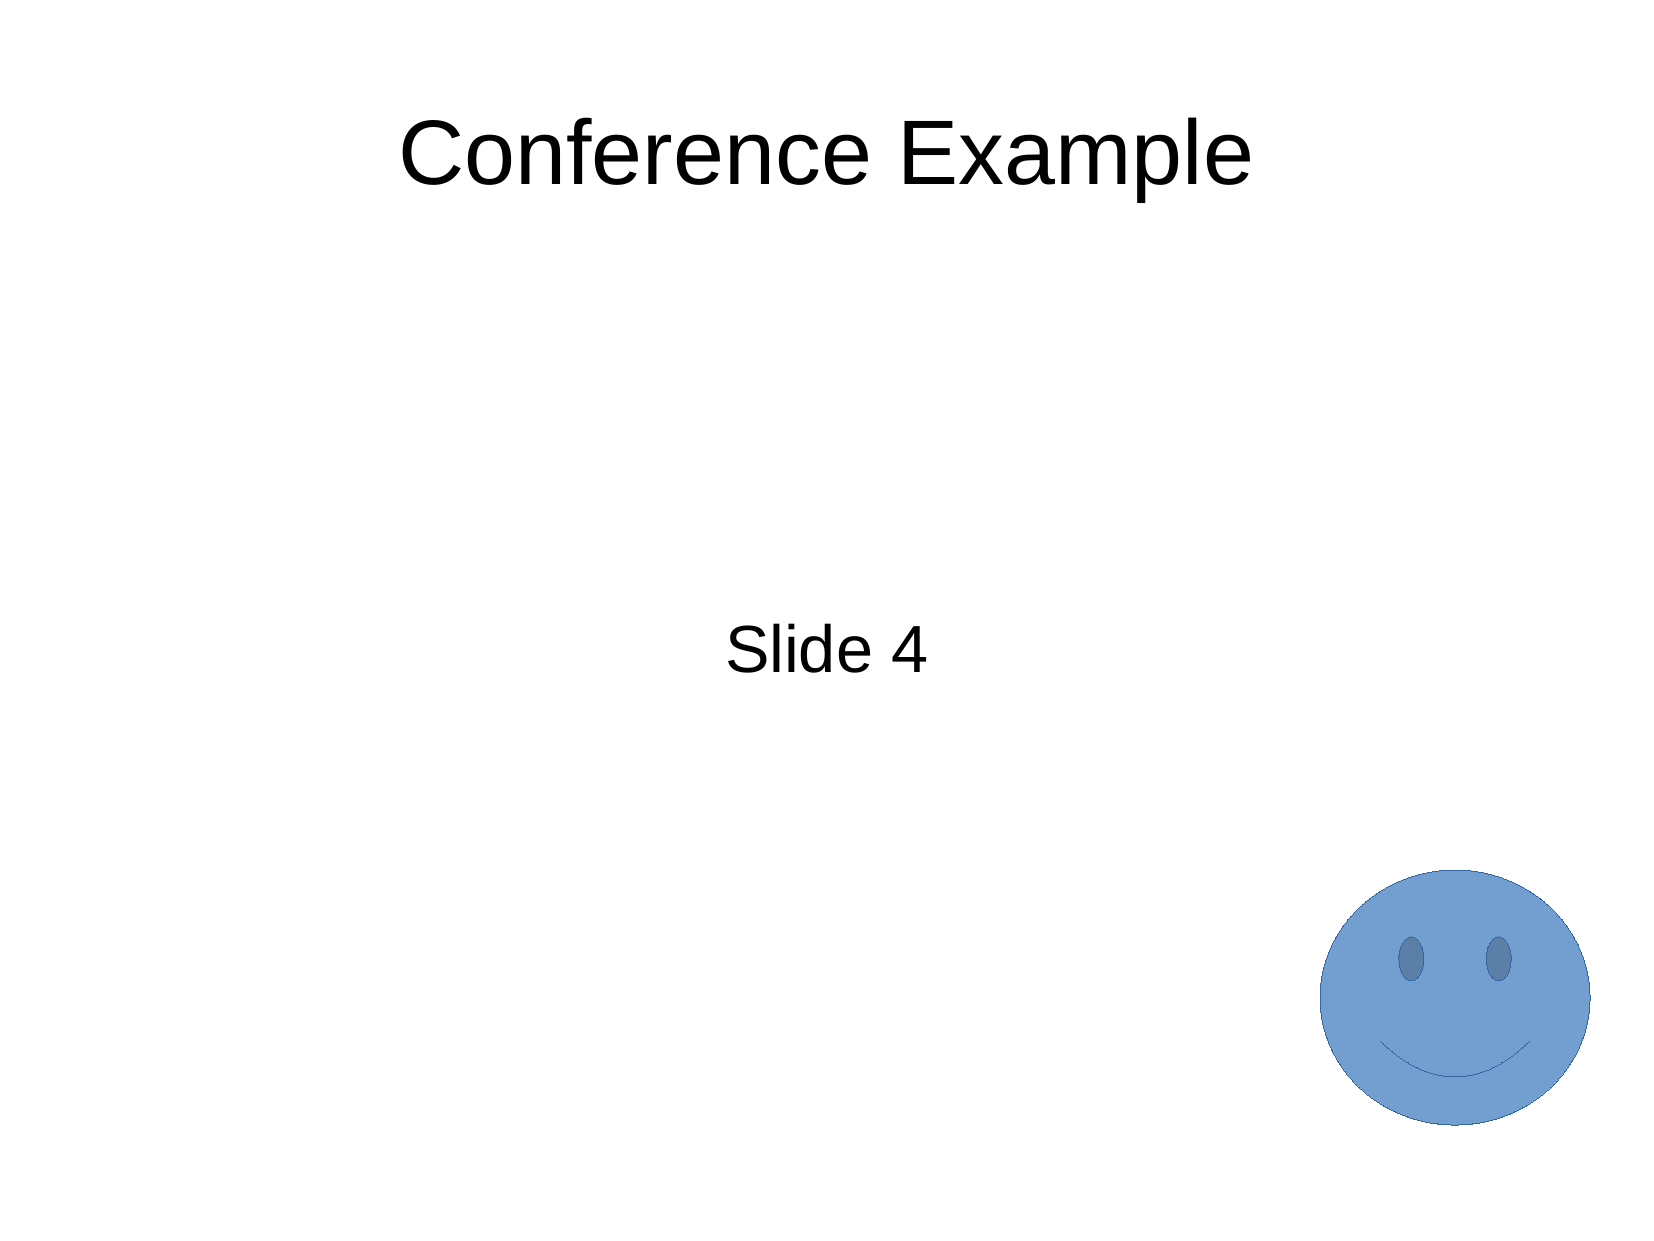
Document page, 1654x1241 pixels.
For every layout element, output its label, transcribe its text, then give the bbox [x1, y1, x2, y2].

title Conference Example [82, 49, 1571, 257]
text_box [1320, 870, 1591, 1126]
subtitle Slide 4 [82, 290, 1571, 1010]
